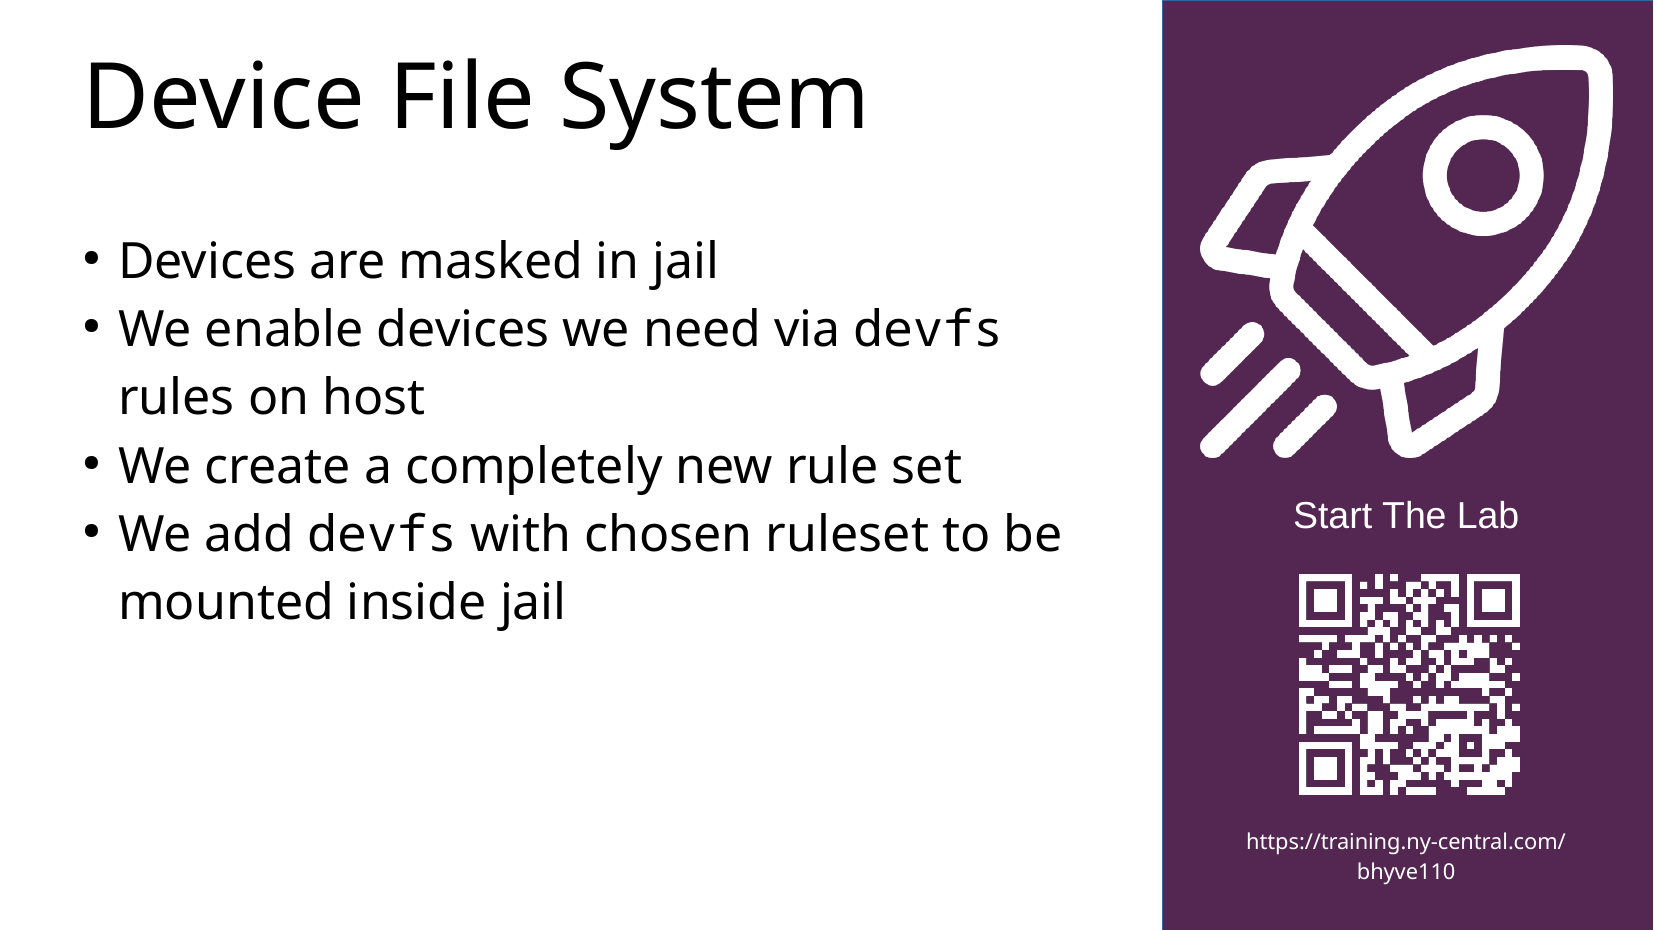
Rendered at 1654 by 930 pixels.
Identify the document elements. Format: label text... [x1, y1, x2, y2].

title Device File System [82, 37, 1571, 150]
subtitle Devices are masked in jail We enable devices we need via devfs rules on host We create a completely new rule set We add devfs with chosen ruleset to be mounted inside jail [82, 224, 1126, 862]
text_box [1162, 0, 1653, 930]
picture [1268, 543, 1550, 826]
picture [1200, 45, 1613, 458]
text_box Start The Lab [1200, 487, 1613, 638]
text_box https://training.ny-central.com/bhyve110 [1200, 819, 1613, 930]
